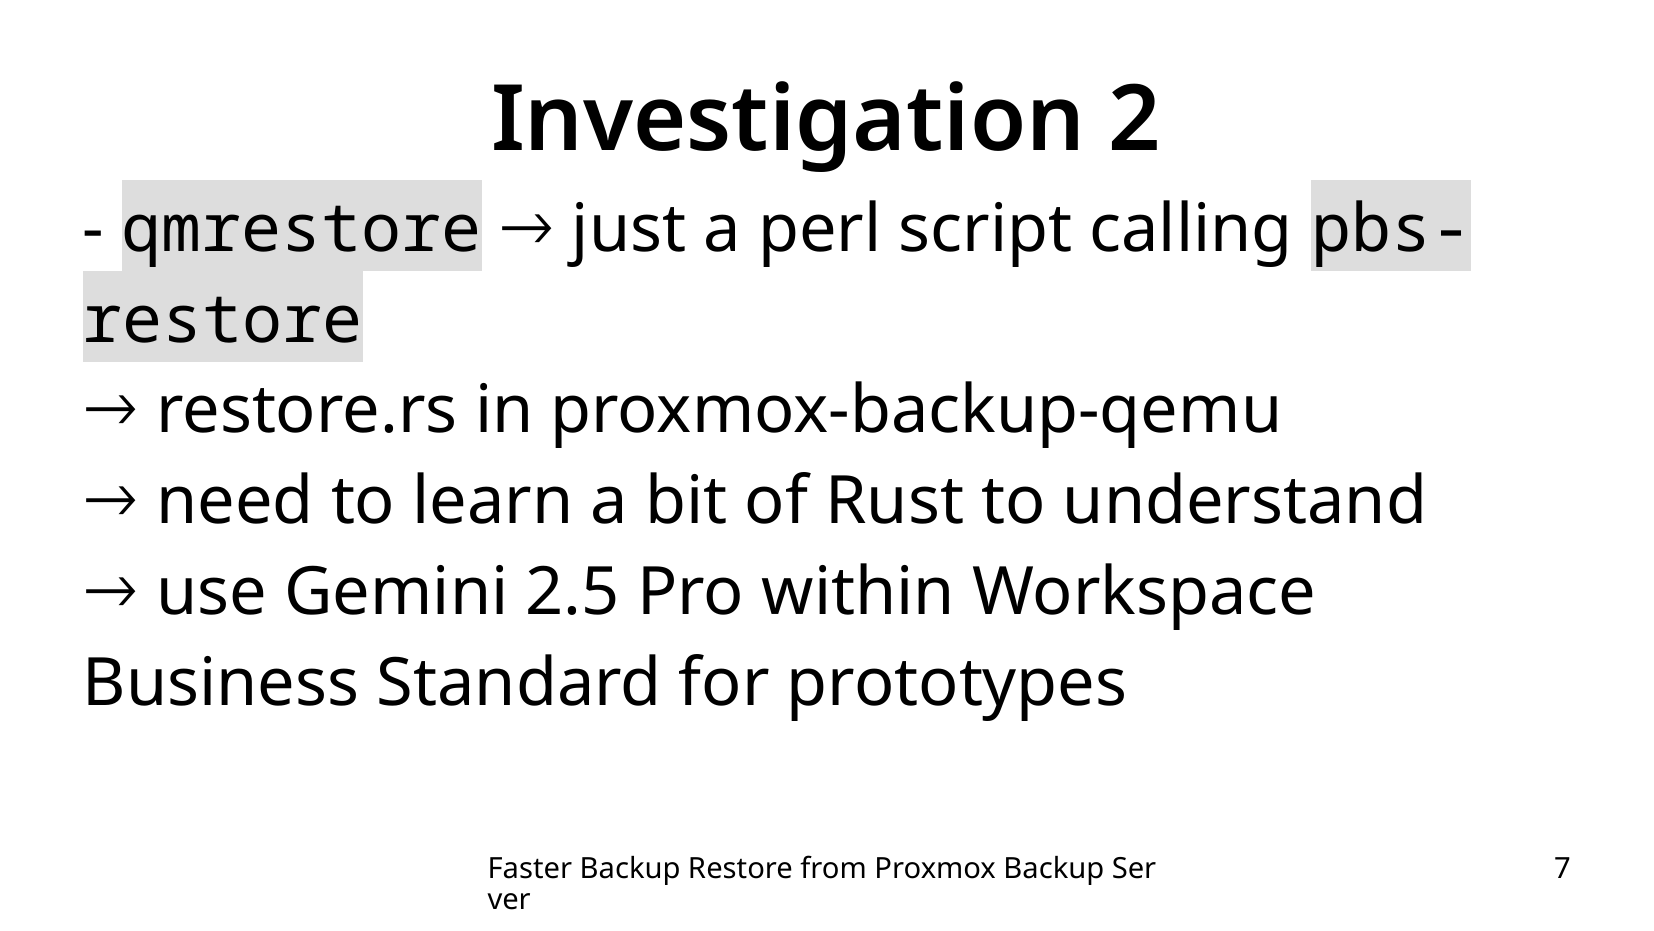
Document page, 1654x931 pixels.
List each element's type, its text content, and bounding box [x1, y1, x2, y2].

title - qmrestore 🡒 just a perl script calling pbs-restore 🡒 restore.rs in proxmox-backup-qemu 🡒 need to learn a bit of Rust to understand 🡒 use Gemini 2.5 Pro within Workspace Business Standard for prototypes [82, 180, 1571, 751]
title Investigation 2 [82, 37, 1571, 180]
